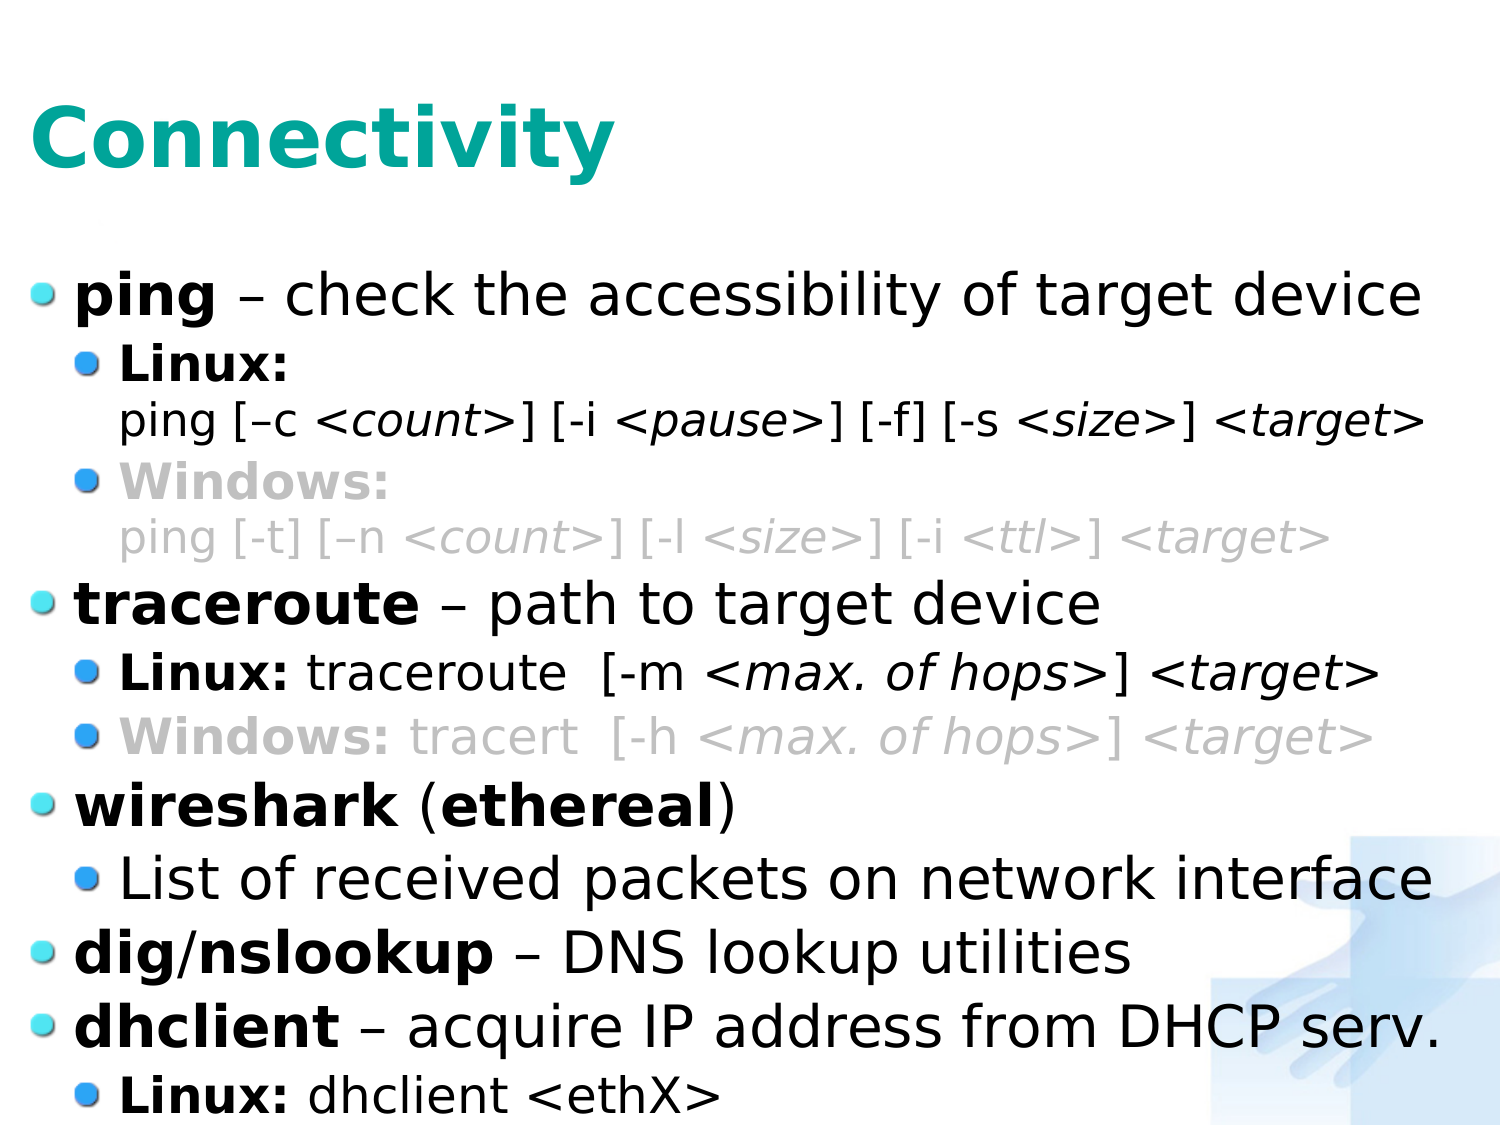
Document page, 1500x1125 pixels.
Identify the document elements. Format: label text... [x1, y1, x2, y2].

picture [0, 0, 1500, 1125]
title Connectivity [29, 21, 1477, 257]
list ping – check the accessibility of target device Linux: ping [–c <count>] [-i <pause>] [-f] [-s <size>] <target> Windows: ping [-t] [–n <count>] [-l <size>] [-i <ttl>] <target> traceroute – path to target device Linux: traceroute [-m <max. of hops>] <target> Windows: tracert [-h <max. of hops>] <target> wireshark (ethereal) List of received packets on network interface dig/nslookup – DNS lookup utilities dhclient – acquire IP address from DHCP serv. Linux: dhclient <ethX> [29, 261, 1477, 1125]
